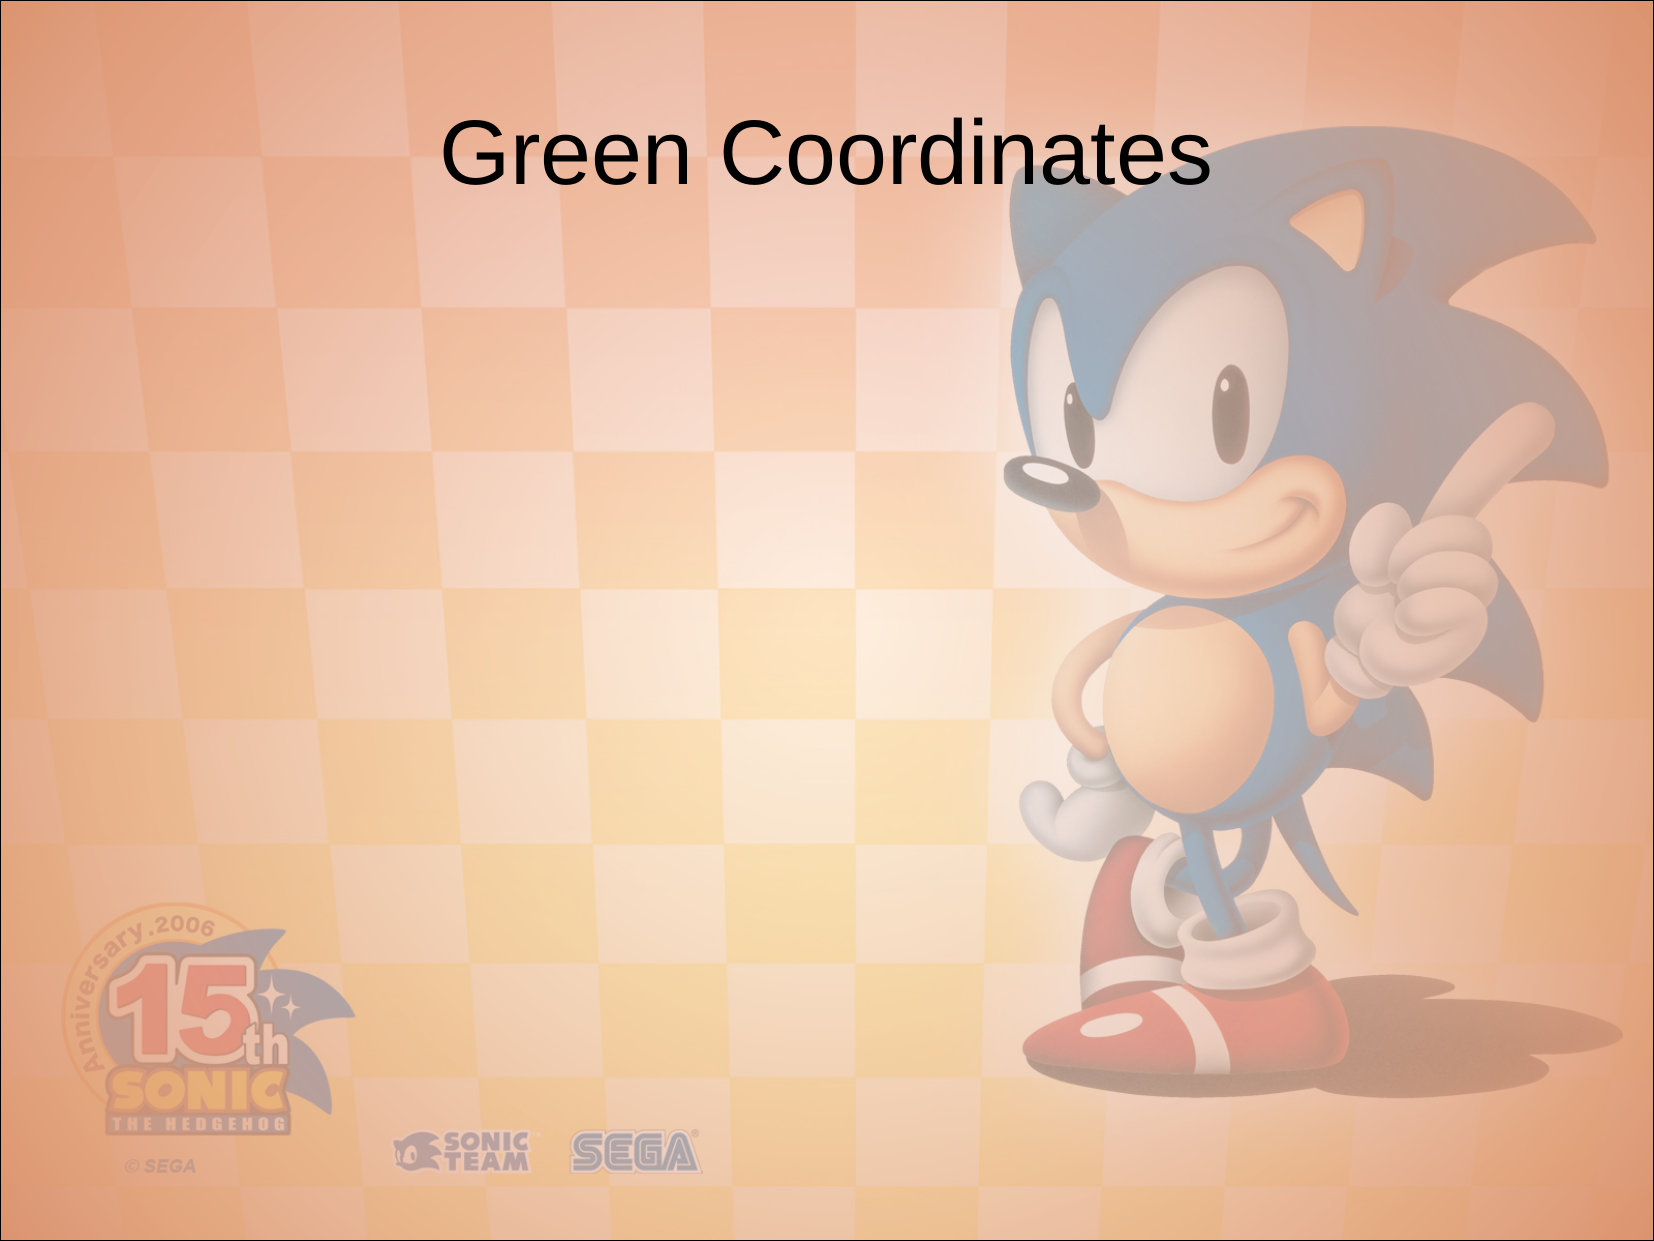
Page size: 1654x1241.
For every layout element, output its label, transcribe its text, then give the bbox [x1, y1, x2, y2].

title Green Coordinates [82, 49, 1571, 257]
picture [324, 236, 1316, 1227]
